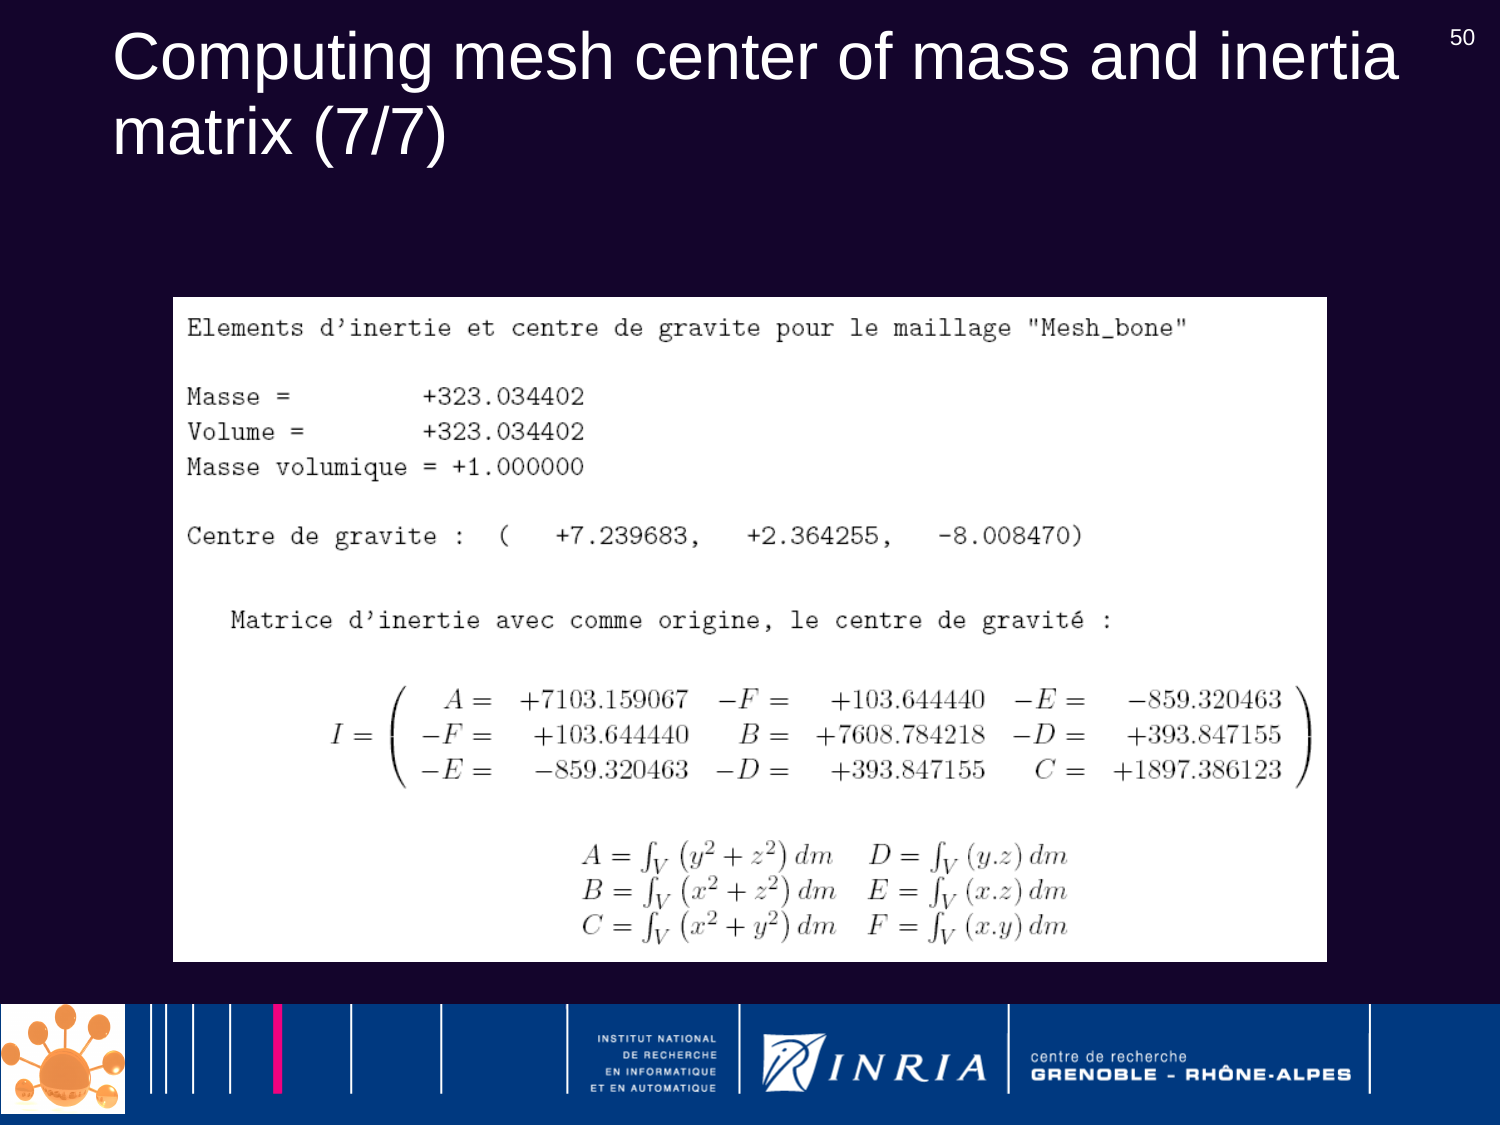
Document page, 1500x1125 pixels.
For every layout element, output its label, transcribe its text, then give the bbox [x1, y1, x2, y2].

title Computing mesh center of mass and inertia matrix (7/7) [112, 7, 1474, 181]
picture [173, 297, 1327, 962]
picture [0, 1004, 1500, 1125]
